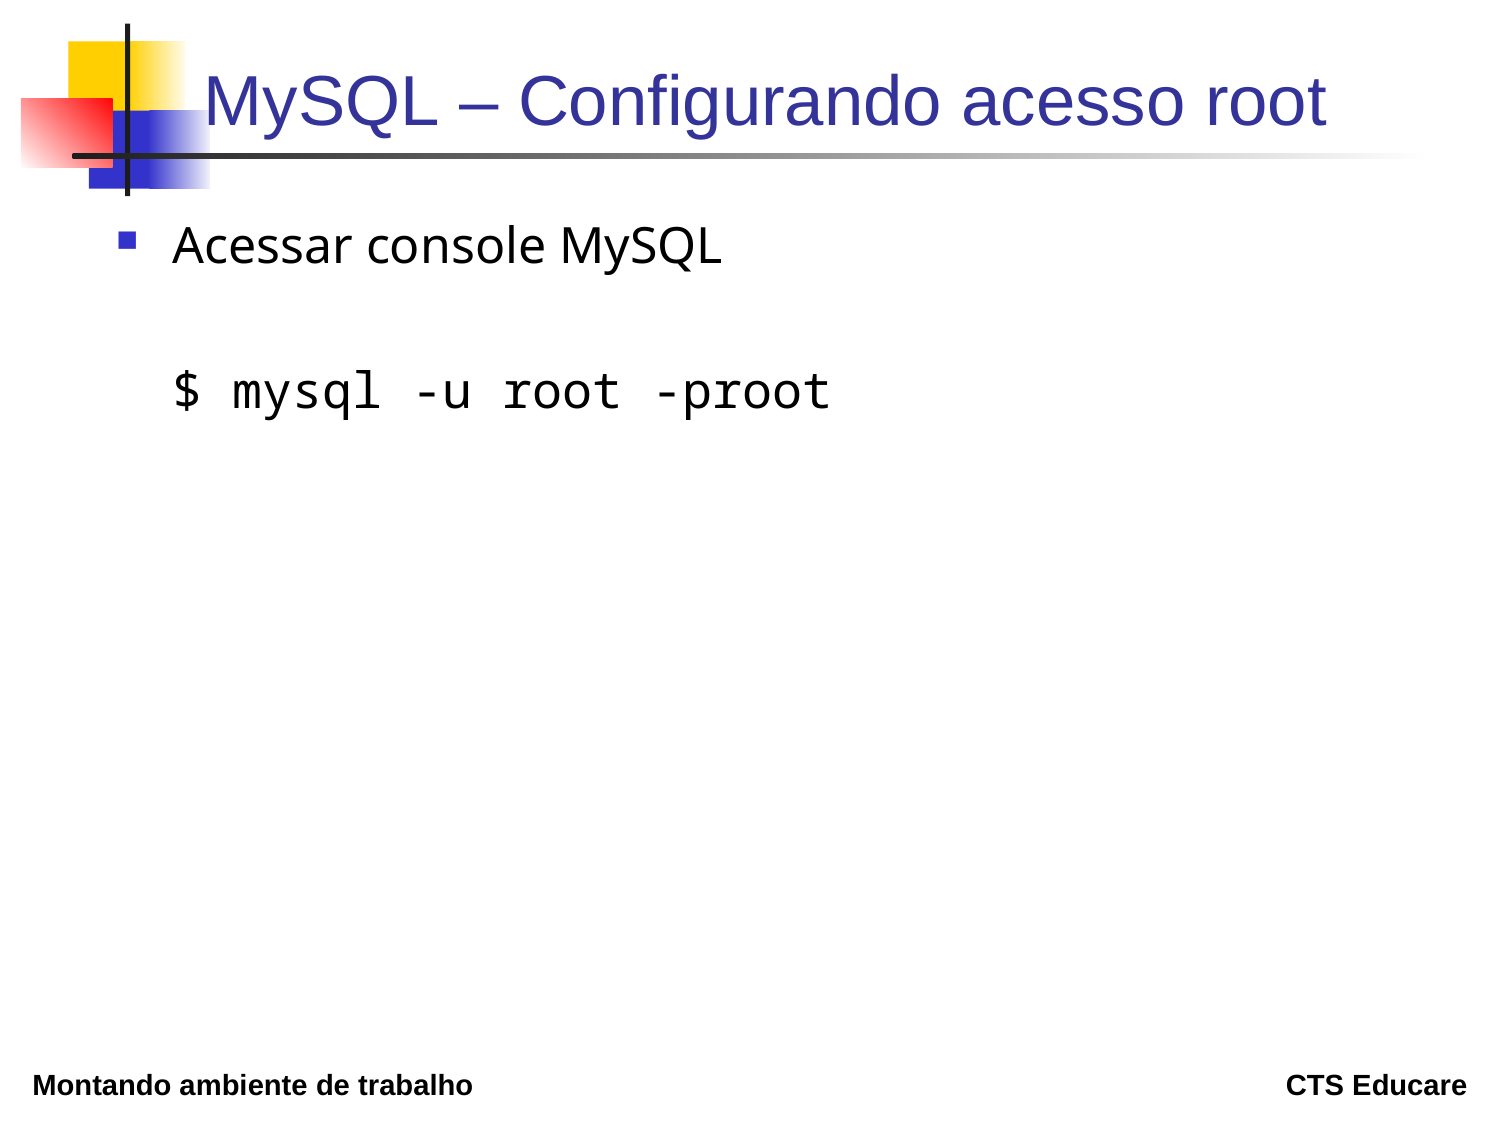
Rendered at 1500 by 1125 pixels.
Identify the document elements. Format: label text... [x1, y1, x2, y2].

title MySQL – Configurando acesso root [188, 46, 1468, 149]
list Acessar console MySQL $ mysql -u root -proot [100, 206, 1447, 1024]
